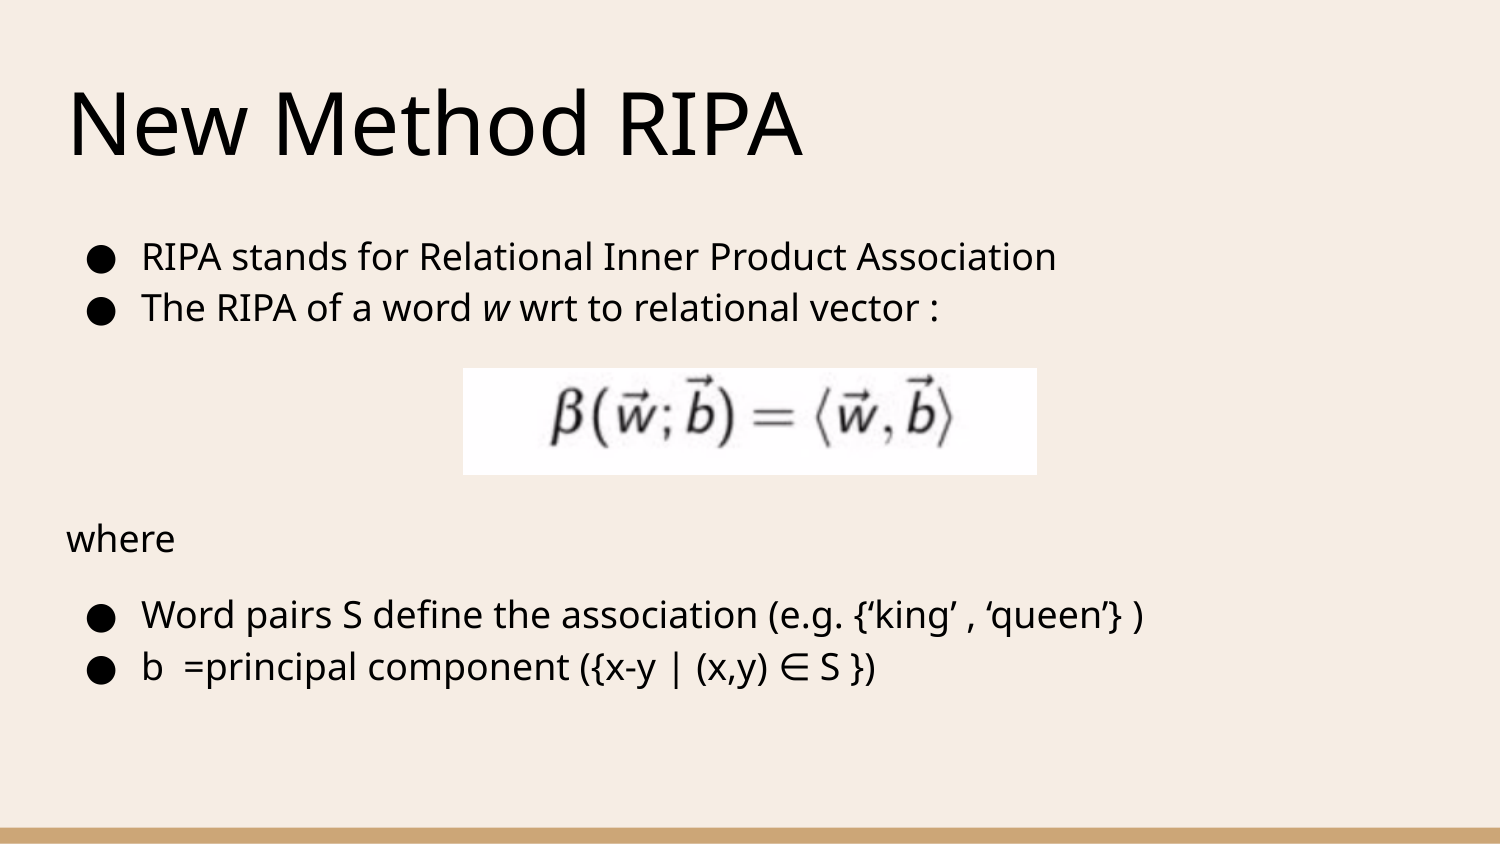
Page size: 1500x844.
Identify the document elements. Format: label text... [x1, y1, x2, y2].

picture [463, 368, 1037, 475]
title New Method RIPA [51, 51, 1449, 189]
list RIPA stands for Relational Inner Product Association The RIPA of a word w wrt to relational vector : where Word pairs S define the association (e.g. {‘king’ , ‘queen’} ) b =principal component ({x-y | (x,y) ∈ S }) [51, 211, 1449, 762]
